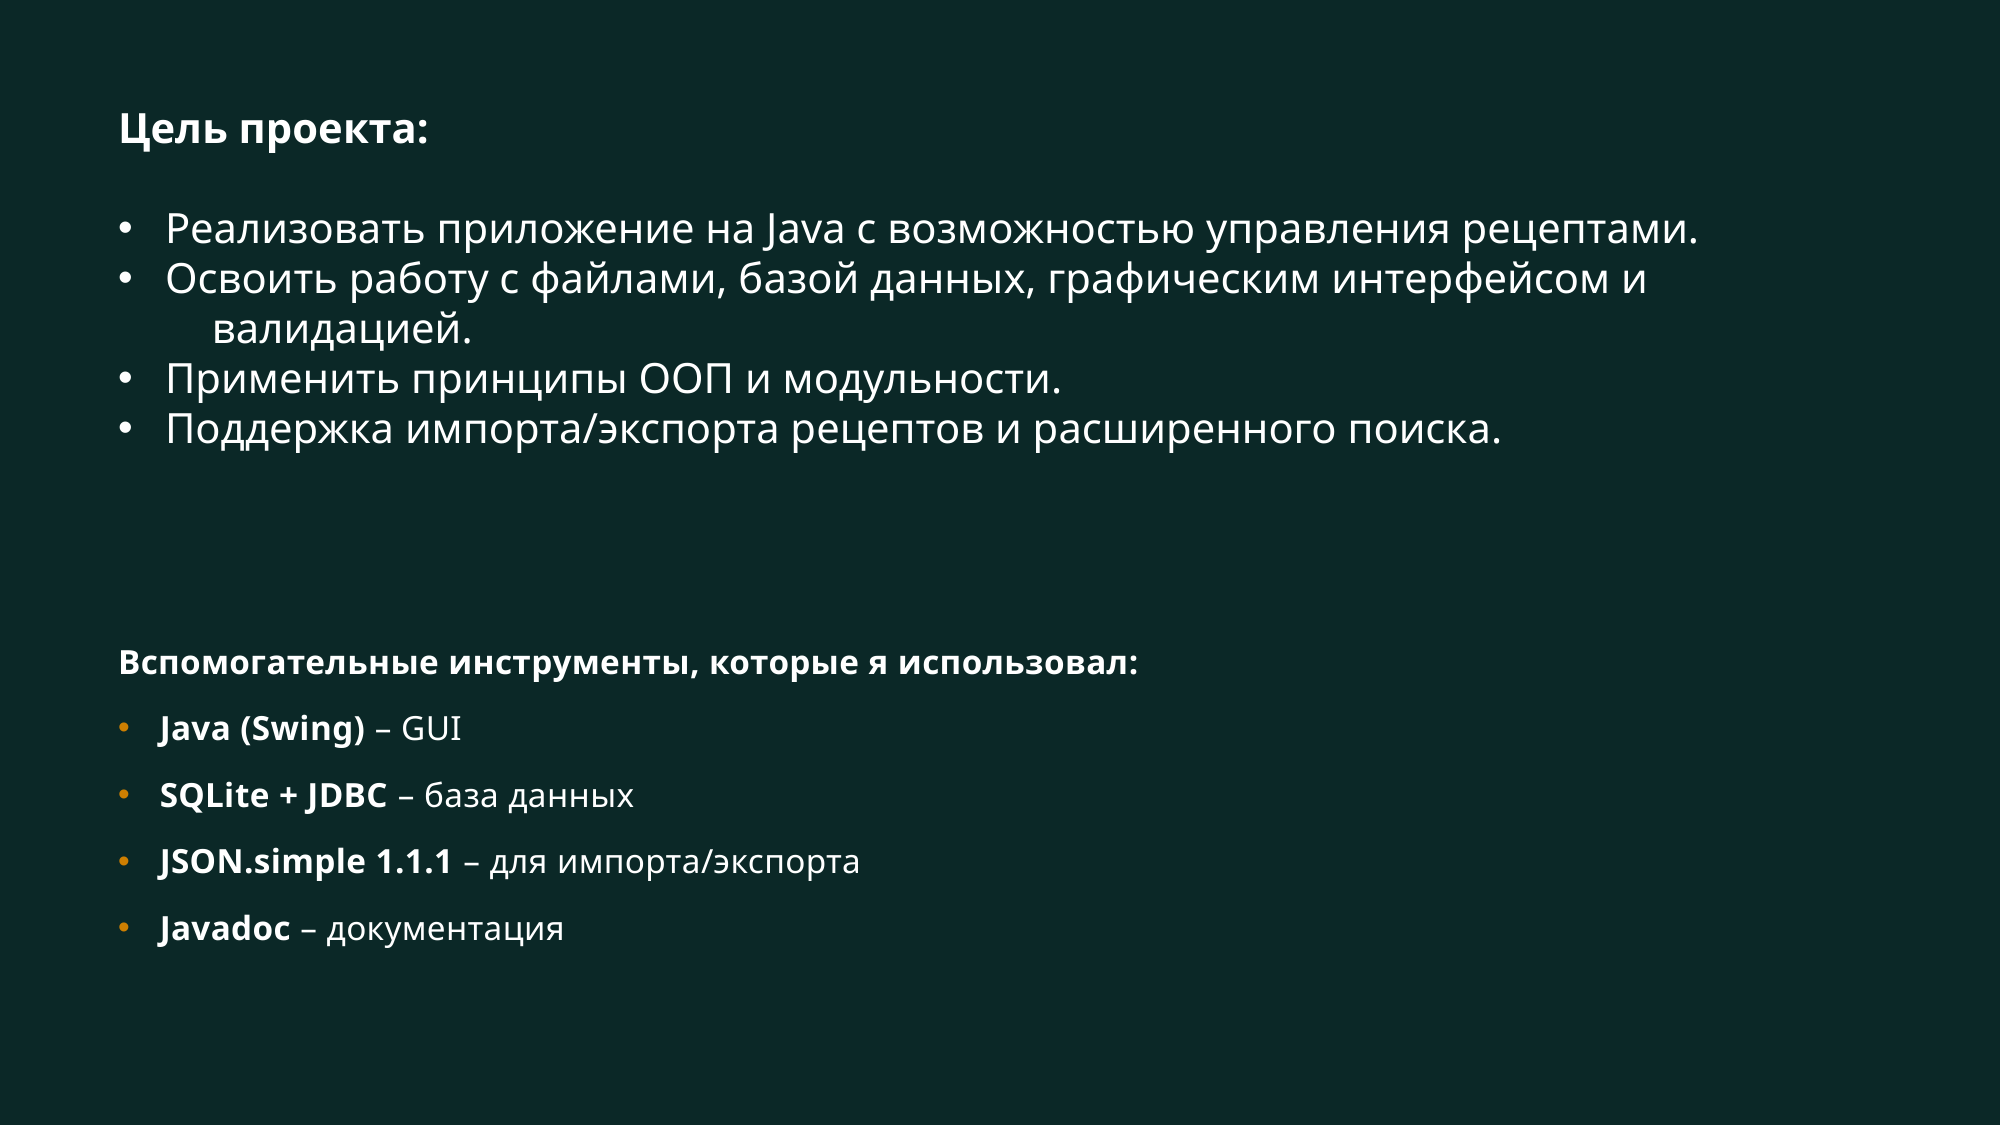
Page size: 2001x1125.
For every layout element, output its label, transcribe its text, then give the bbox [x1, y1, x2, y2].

title Цель проекта: Реализовать приложение на Java с возможностью управления рецептами. Освоить работу с файлами, базой данных, графическим интерфейсом и валидацией. Применить принципы ООП и модульности. Поддержка импорта/экспорта рецептов и расширенного поиска. [118, 101, 1879, 574]
list Вспомогательные инструменты, которые я использовал: Java (Swing) – GUI SQLite + JDBC – база данных JSON.simple 1.1.1 – для импорта/экспорта Javadoc – документация [118, 633, 1879, 948]
